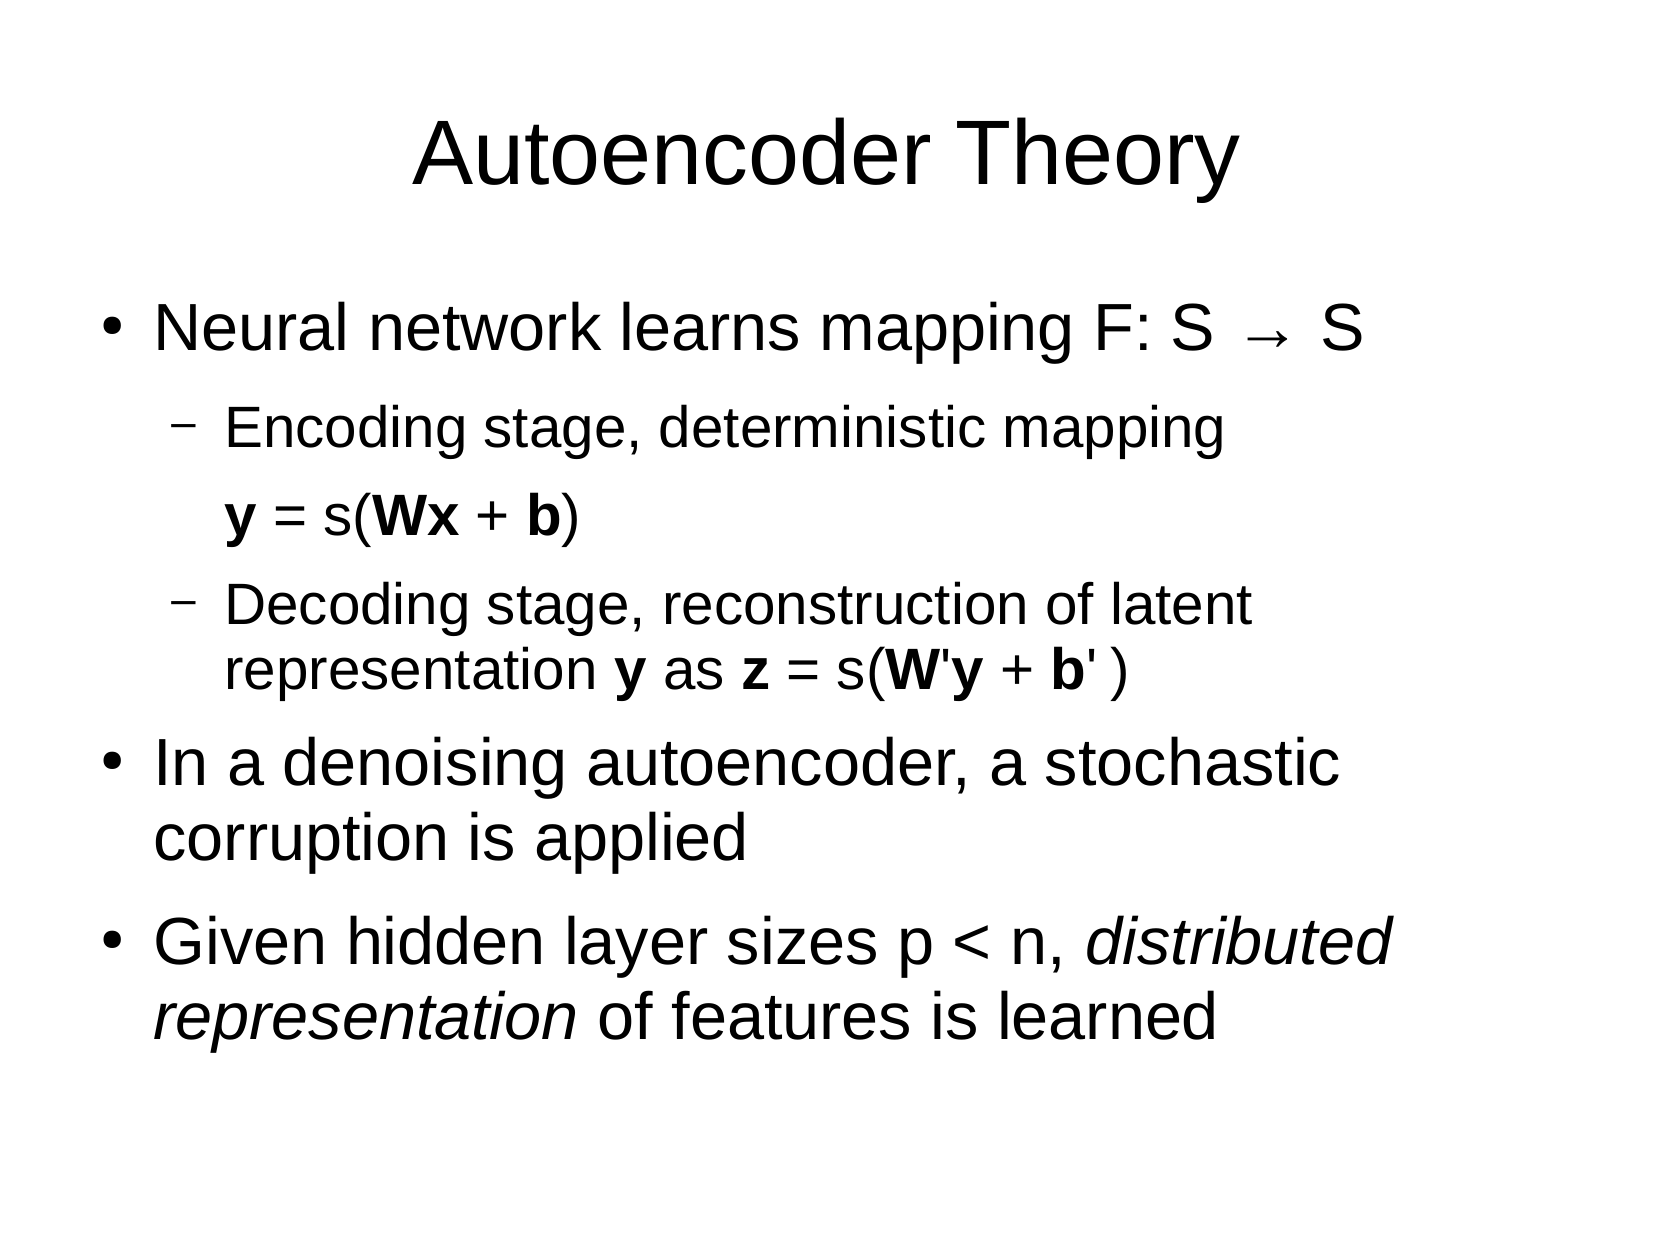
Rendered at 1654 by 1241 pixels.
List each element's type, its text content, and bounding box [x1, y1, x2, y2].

text_box [825, 609, 856, 680]
title Autoencoder Theory [82, 49, 1571, 257]
list Neural network learns mapping F: S → S Encoding stage, deterministic mapping y = s(Wx + b) Decoding stage, reconstruction of latent representation y as z = s(W'y + b' ) In a denoising autoencoder, a stochastic corruption is applied Given hidden layer sizes p < n, distributed representation of features is learned [82, 290, 1571, 1109]
